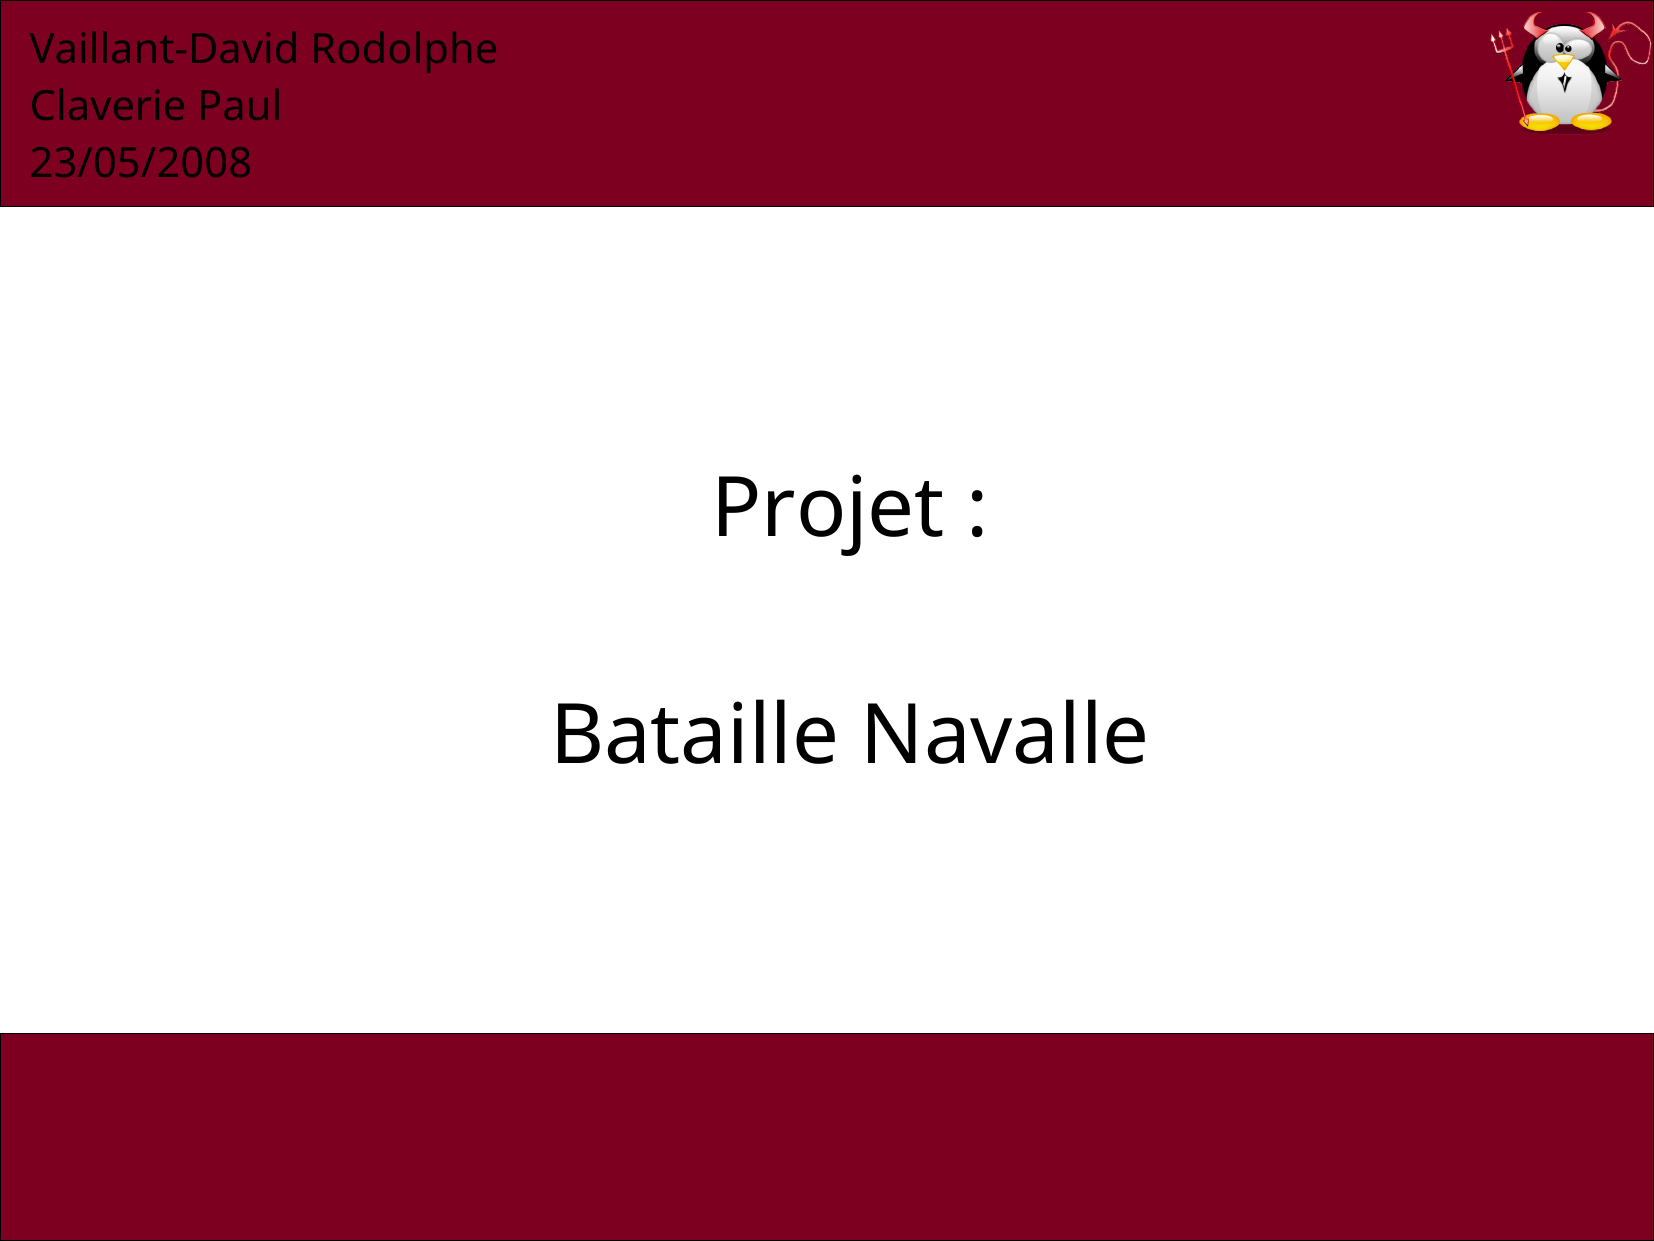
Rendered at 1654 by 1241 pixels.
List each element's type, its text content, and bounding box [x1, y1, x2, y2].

picture [0, 207, 1654, 1033]
picture [1476, 0, 1654, 178]
text_box Projet : Bataille Navalle [383, 447, 1329, 739]
text_box Vaillant-David Rodolphe Claverie Paul 23/05/2008 [29, 19, 798, 176]
